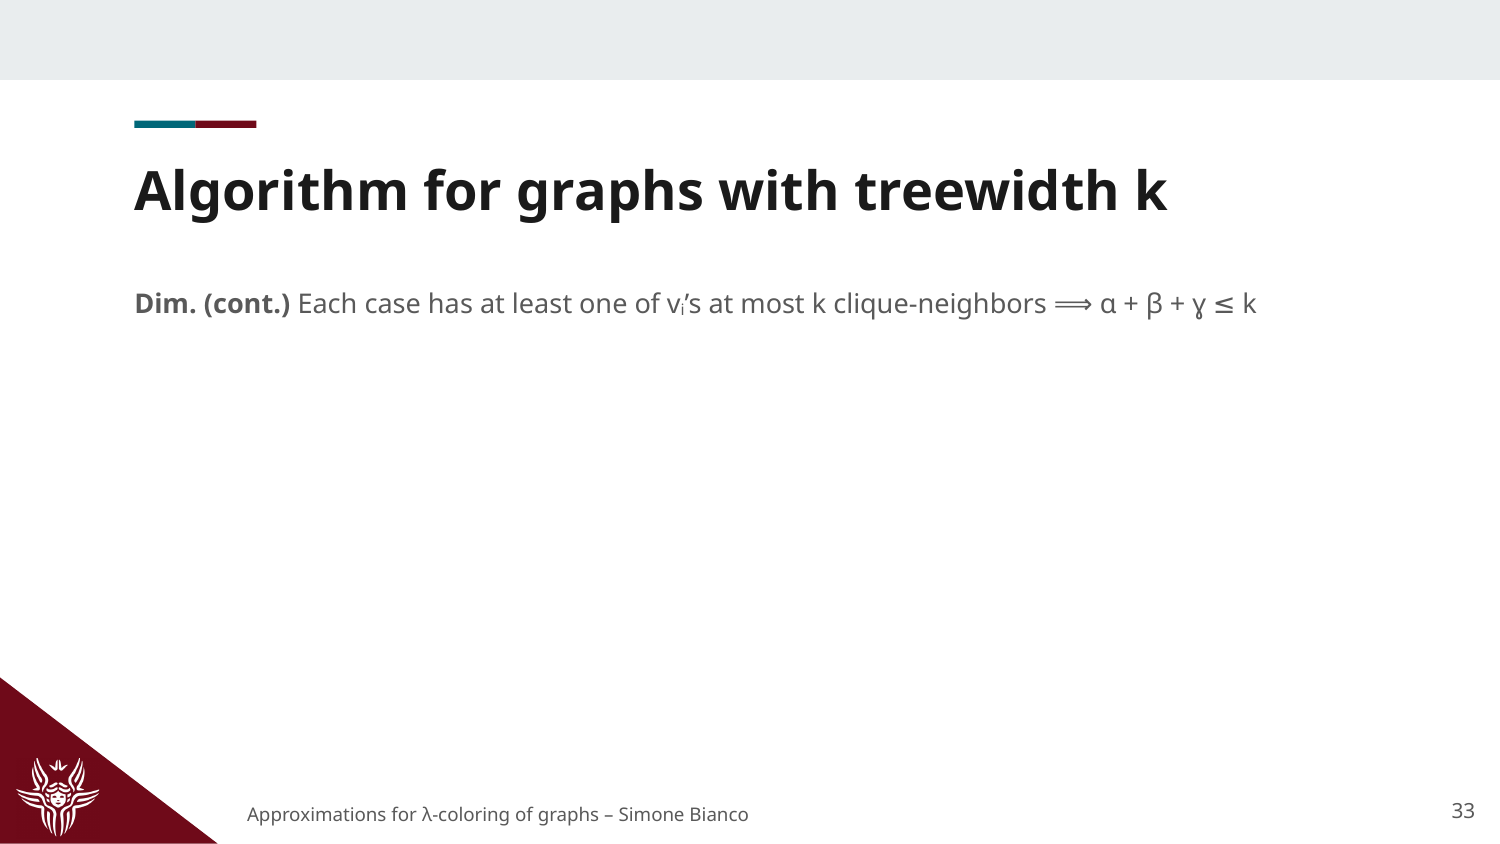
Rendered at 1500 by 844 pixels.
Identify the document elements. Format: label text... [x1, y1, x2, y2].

picture [16, 758, 100, 839]
list Dim. (cont.) Each case has at least one of vi’s at most k clique-neighbors ⟹ ɑ + β + ɣ ≤ k [119, 266, 1418, 637]
slide_number <number> [1400, 779, 1491, 844]
text_box Approximations for λ-coloring of graphs – Simone Bianco [232, 783, 1193, 839]
title Algorithm for graphs with treewidth k [119, 141, 1381, 230]
